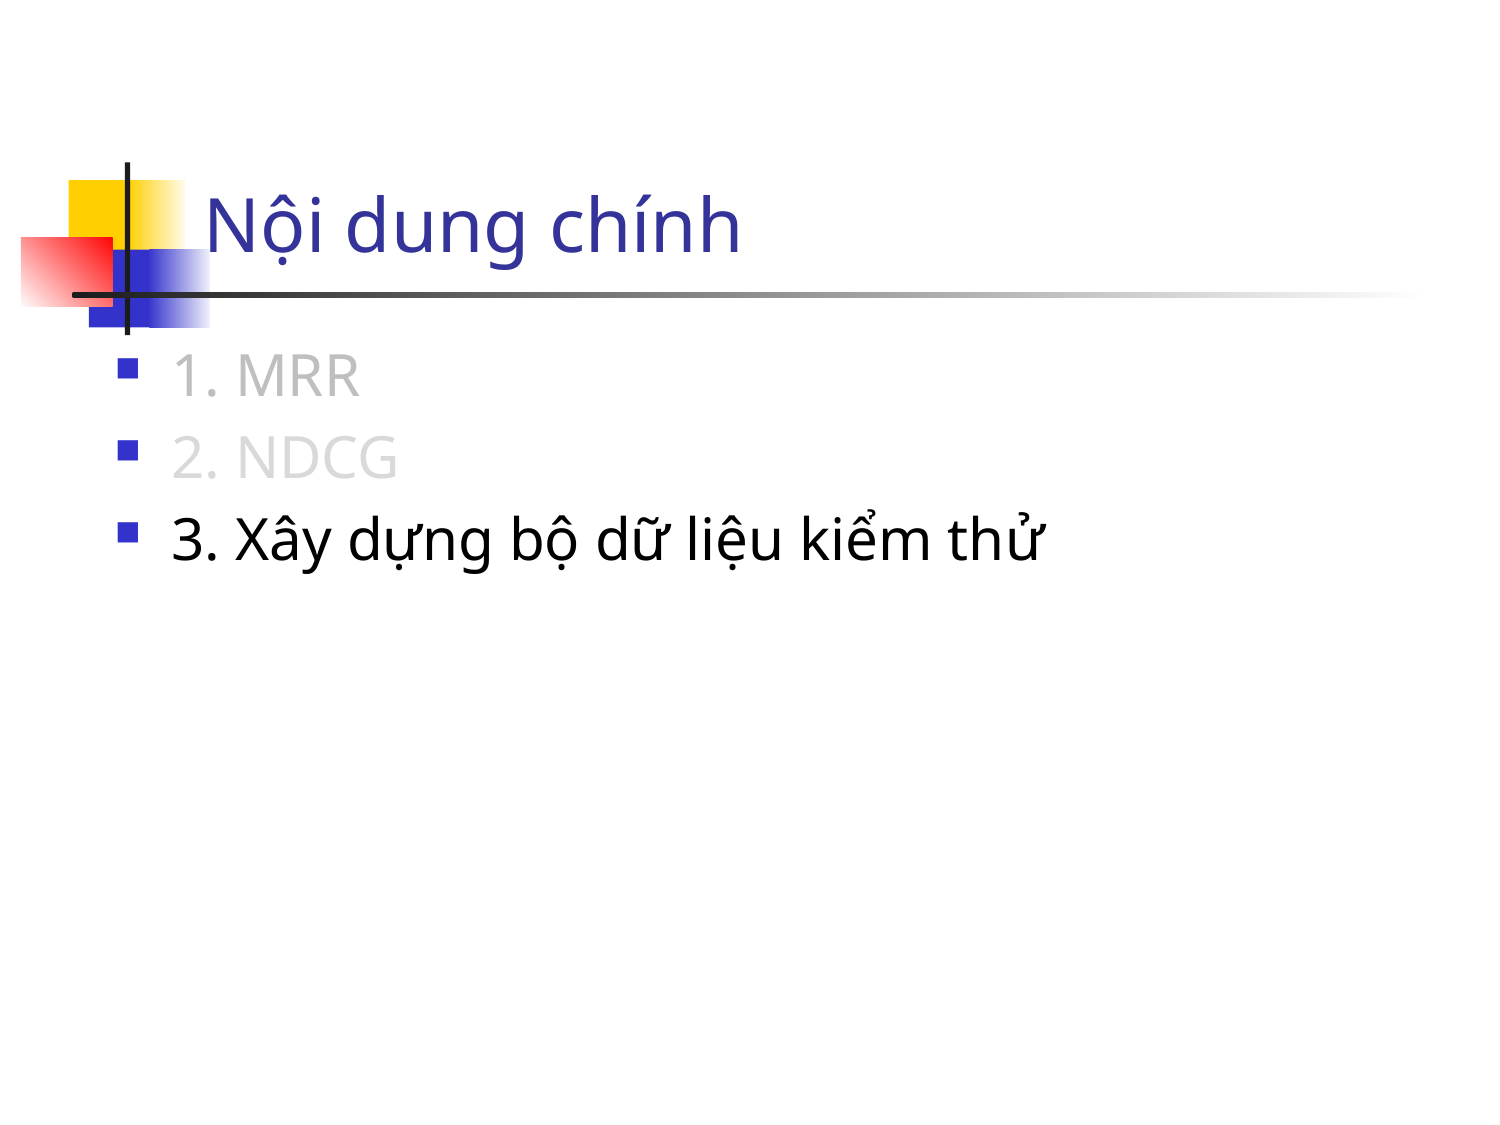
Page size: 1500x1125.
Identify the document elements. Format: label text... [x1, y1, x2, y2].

title Nội dung chính [188, 35, 1468, 275]
text_box 1. MRR 2. NDCG 3. Xây dựng bộ dữ liệu kiểm thử [100, 330, 1469, 1006]
